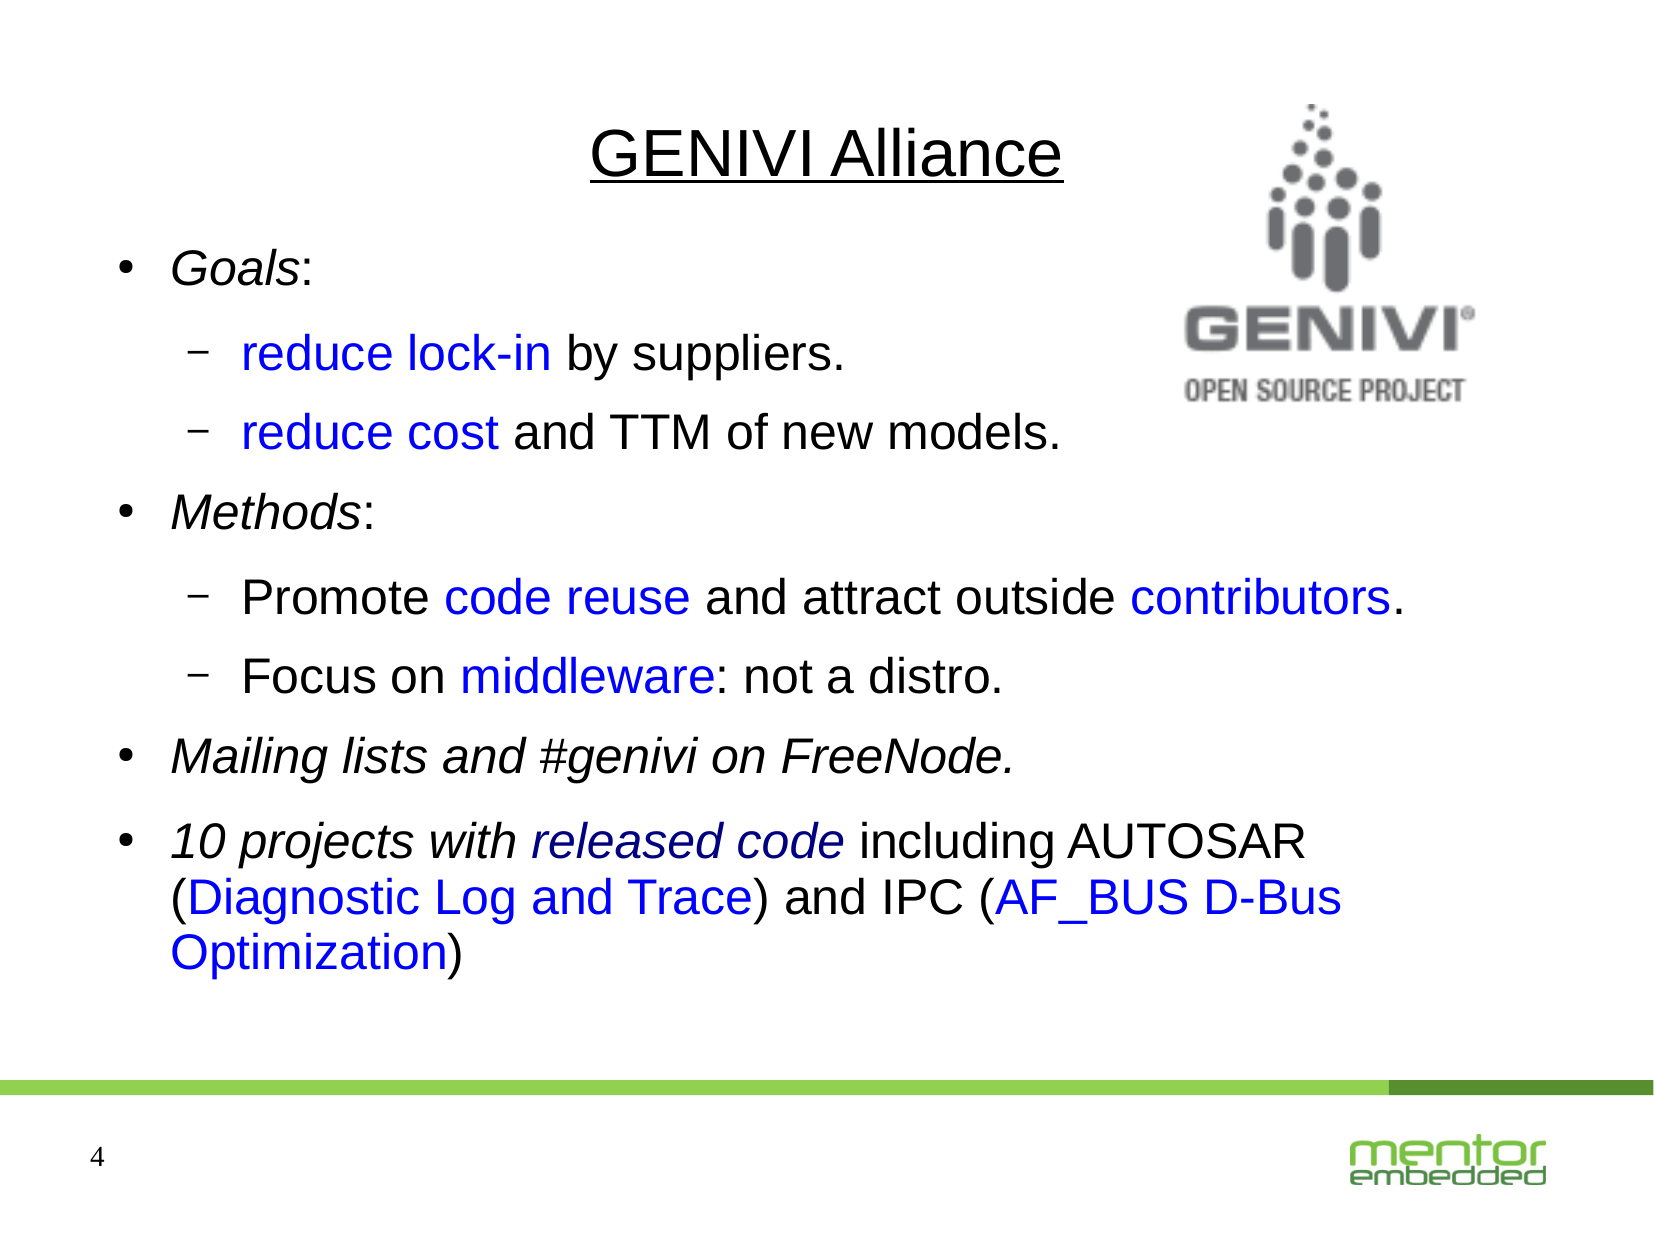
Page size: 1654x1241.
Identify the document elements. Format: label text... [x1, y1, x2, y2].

picture [1163, 104, 1501, 406]
list Goals: reduce lock-in by suppliers. reduce cost and TTM of new models. Methods: Promote code reuse and attract outside contributors. Focus on middleware: not a distro. Mailing lists and #genivi on FreeNode. 10 projects with released code including AUTOSAR (Diagnostic Log and Trace) and IPC (AF_BUS D-Bus Optimization) [99, 240, 1555, 1060]
title GENIVI Alliance [82, 49, 1571, 257]
picture [1350, 1134, 1546, 1185]
